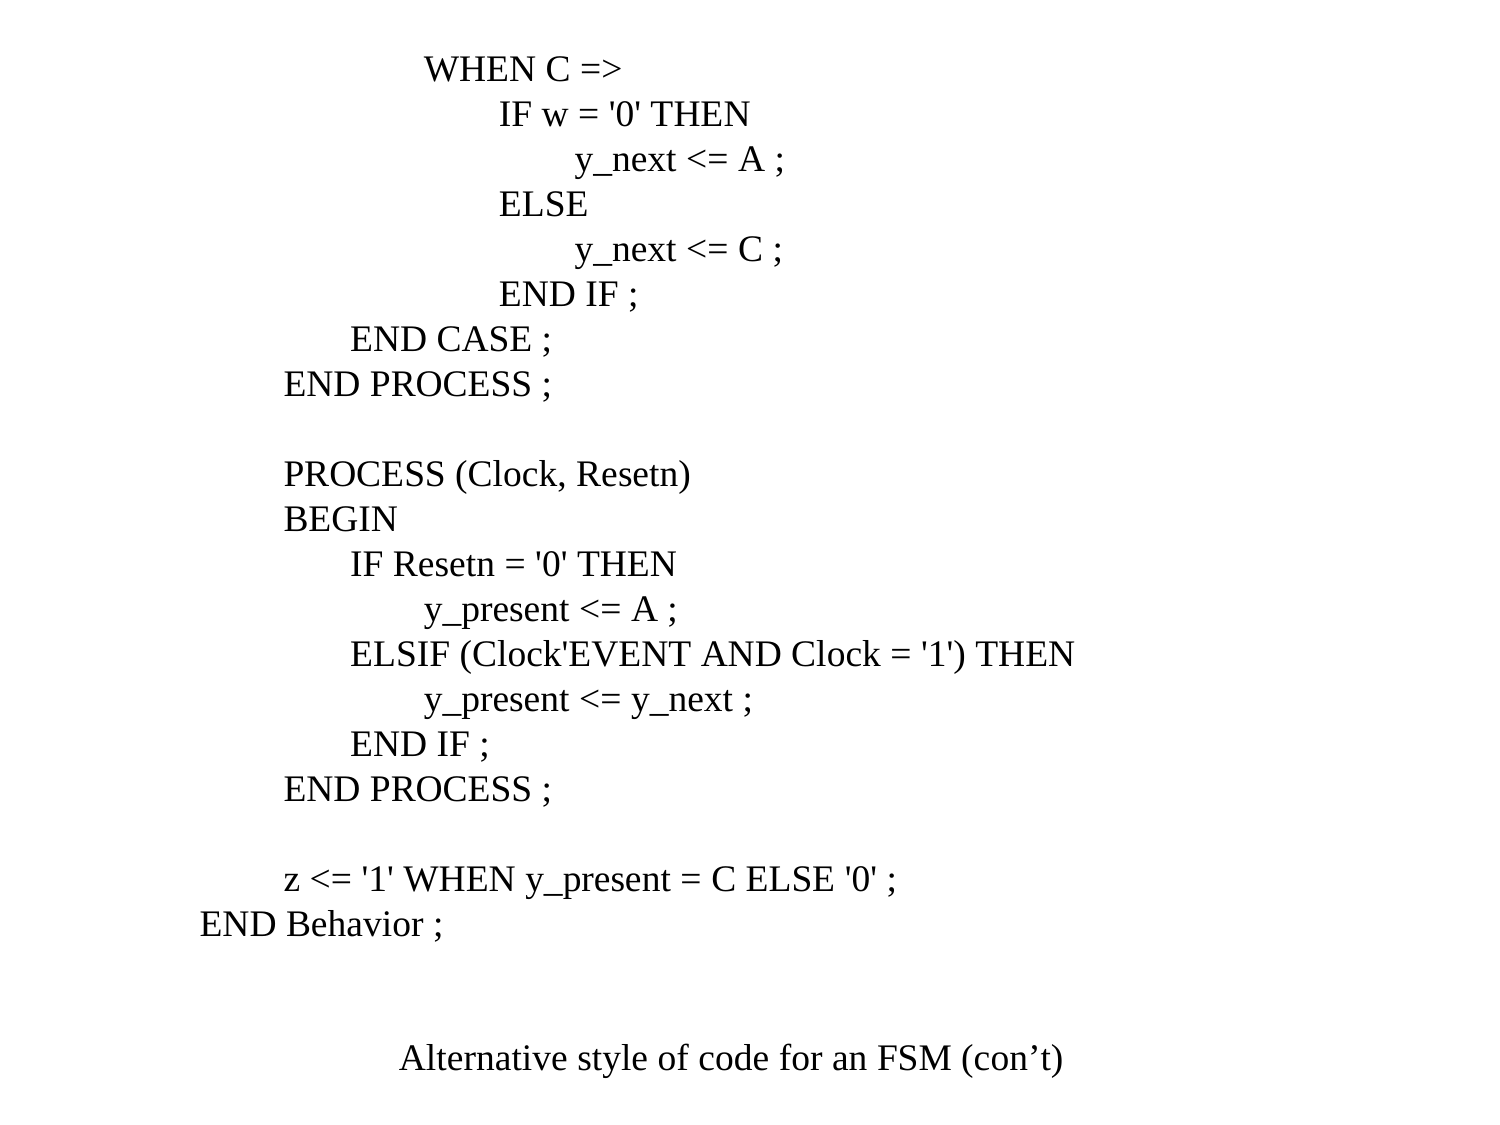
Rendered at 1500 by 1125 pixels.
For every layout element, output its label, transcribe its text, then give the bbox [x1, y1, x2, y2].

text_box WHEN C => IF w = '0' THEN y_next <= A ; ELSE y_next <= C ; END IF ; END CASE ; END PROCESS ; PROCESS (Clock, Resetn) BEGIN IF Resetn = '0' THEN y_present <= A ; ELSIF (Clock'EVENT AND Clock = '1') THEN y_present <= y_next ; END IF ; END PROCESS ; z <= '1' WHEN y_present = C ELSE '0' ; END Behavior ; [184, 36, 1091, 952]
text_box Alternative style of code for an FSM (con’t) [124, 1025, 1339, 1101]
